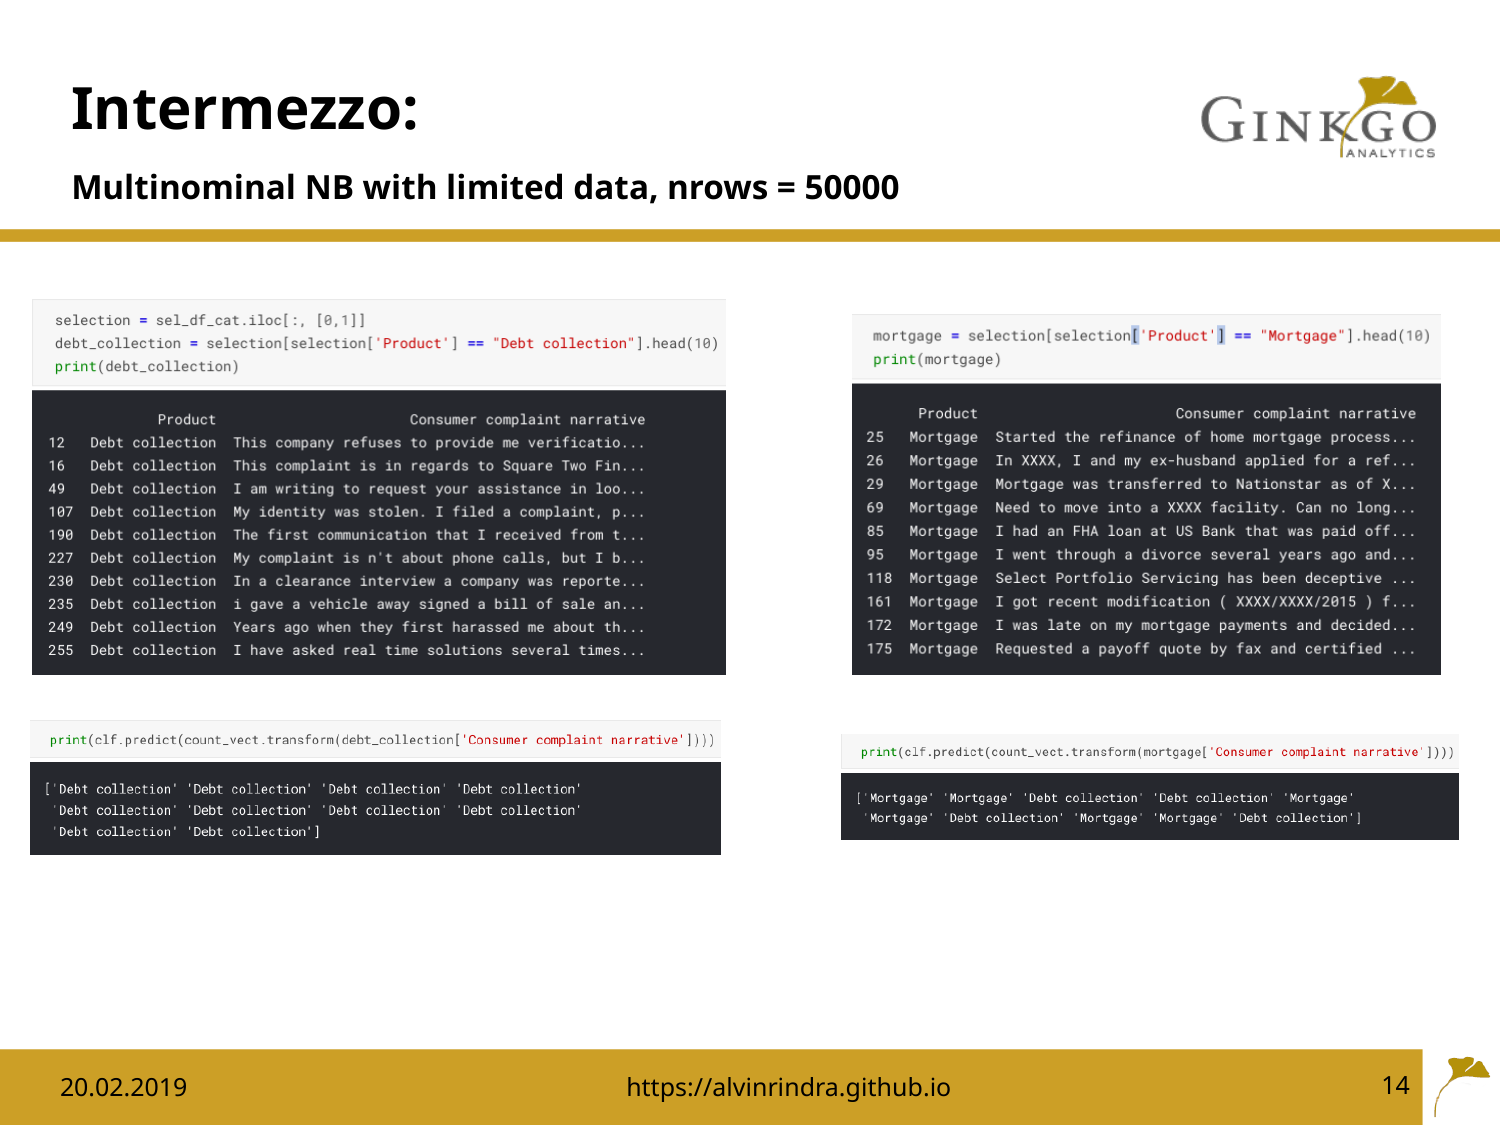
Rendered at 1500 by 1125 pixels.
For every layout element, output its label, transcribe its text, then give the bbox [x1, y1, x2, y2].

picture [0, 0, 1500, 1125]
list Intermezzo: Multinominal NB with limited data, nrows = 50000 [71, 71, 1066, 255]
list [60, 289, 1425, 1081]
text_box https://alvinrindra.github.io [266, 1056, 993, 1117]
text_box <number> [1196, 1056, 1425, 1117]
text_box 20.02.2019 [60, 1056, 266, 1117]
